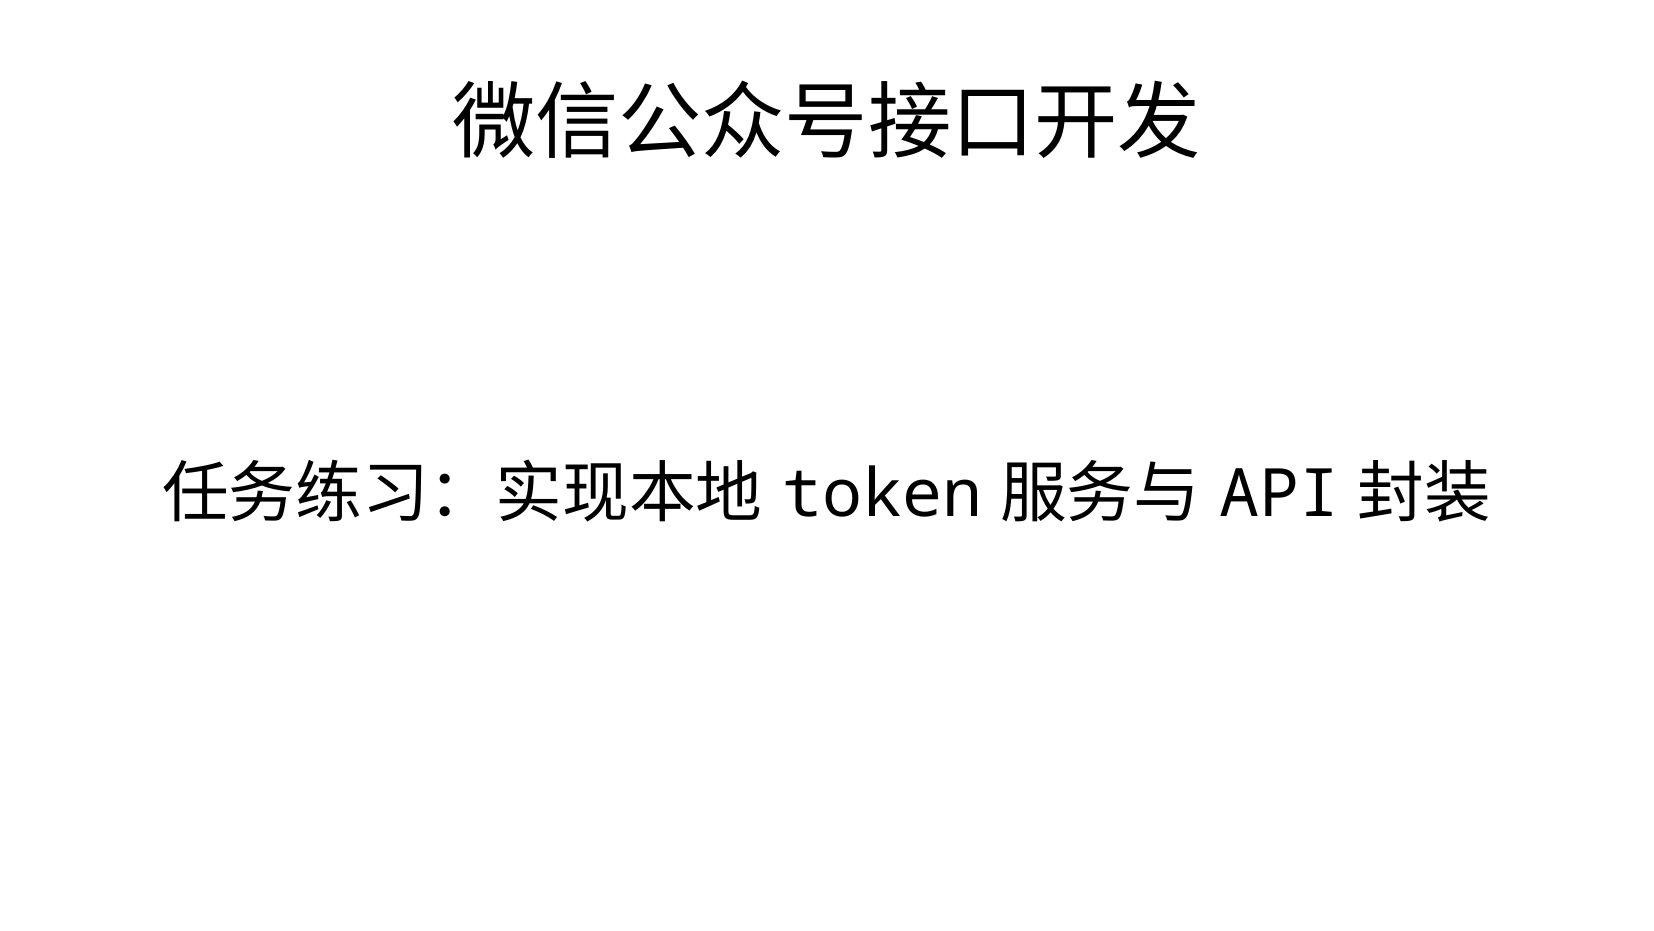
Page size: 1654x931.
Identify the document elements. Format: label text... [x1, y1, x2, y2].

subtitle 任务练习：实现本地token服务与API封装 [82, 217, 1571, 758]
title 微信公众号接口开发 [82, 37, 1571, 193]
